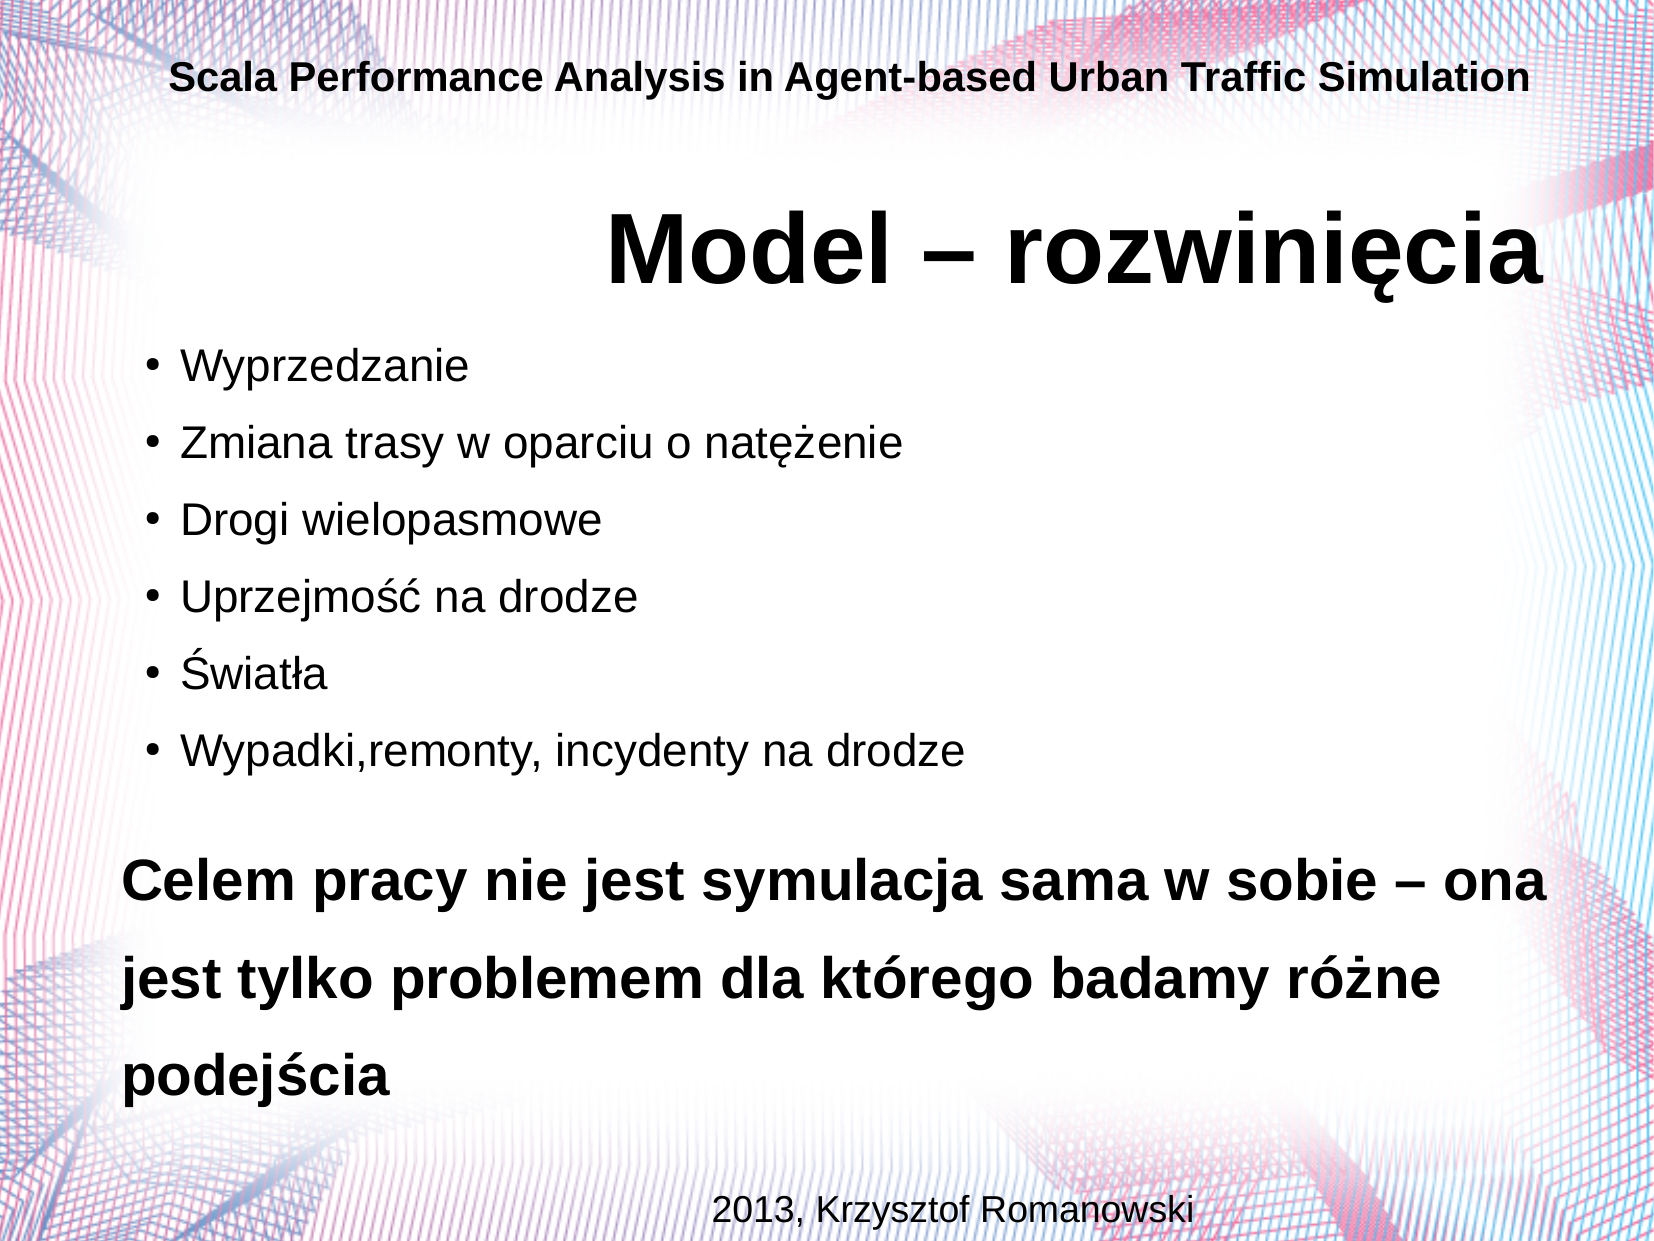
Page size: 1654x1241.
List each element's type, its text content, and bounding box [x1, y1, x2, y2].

text_box Wyprzedzanie Zmiana trasy w oparciu o natężenie Drogi wielopasmowe Uprzejmość na drodze Światła Wypadki,remonty, incydenty na drodze [129, 307, 1229, 758]
text_box Celem pracy nie jest symulacja sama w sobie – ona jest tylko problemem dla którego badamy różne podejścia [106, 808, 1595, 1084]
text_box Model – rozwinięcia [590, 129, 1607, 320]
text_box Scala Performance Analysis in Agent-based Urban Traffic Simulation [153, 23, 1560, 155]
text_box 2013, Krzysztof Romanowski [696, 1159, 1276, 1217]
picture [0, 0, 1654, 1241]
